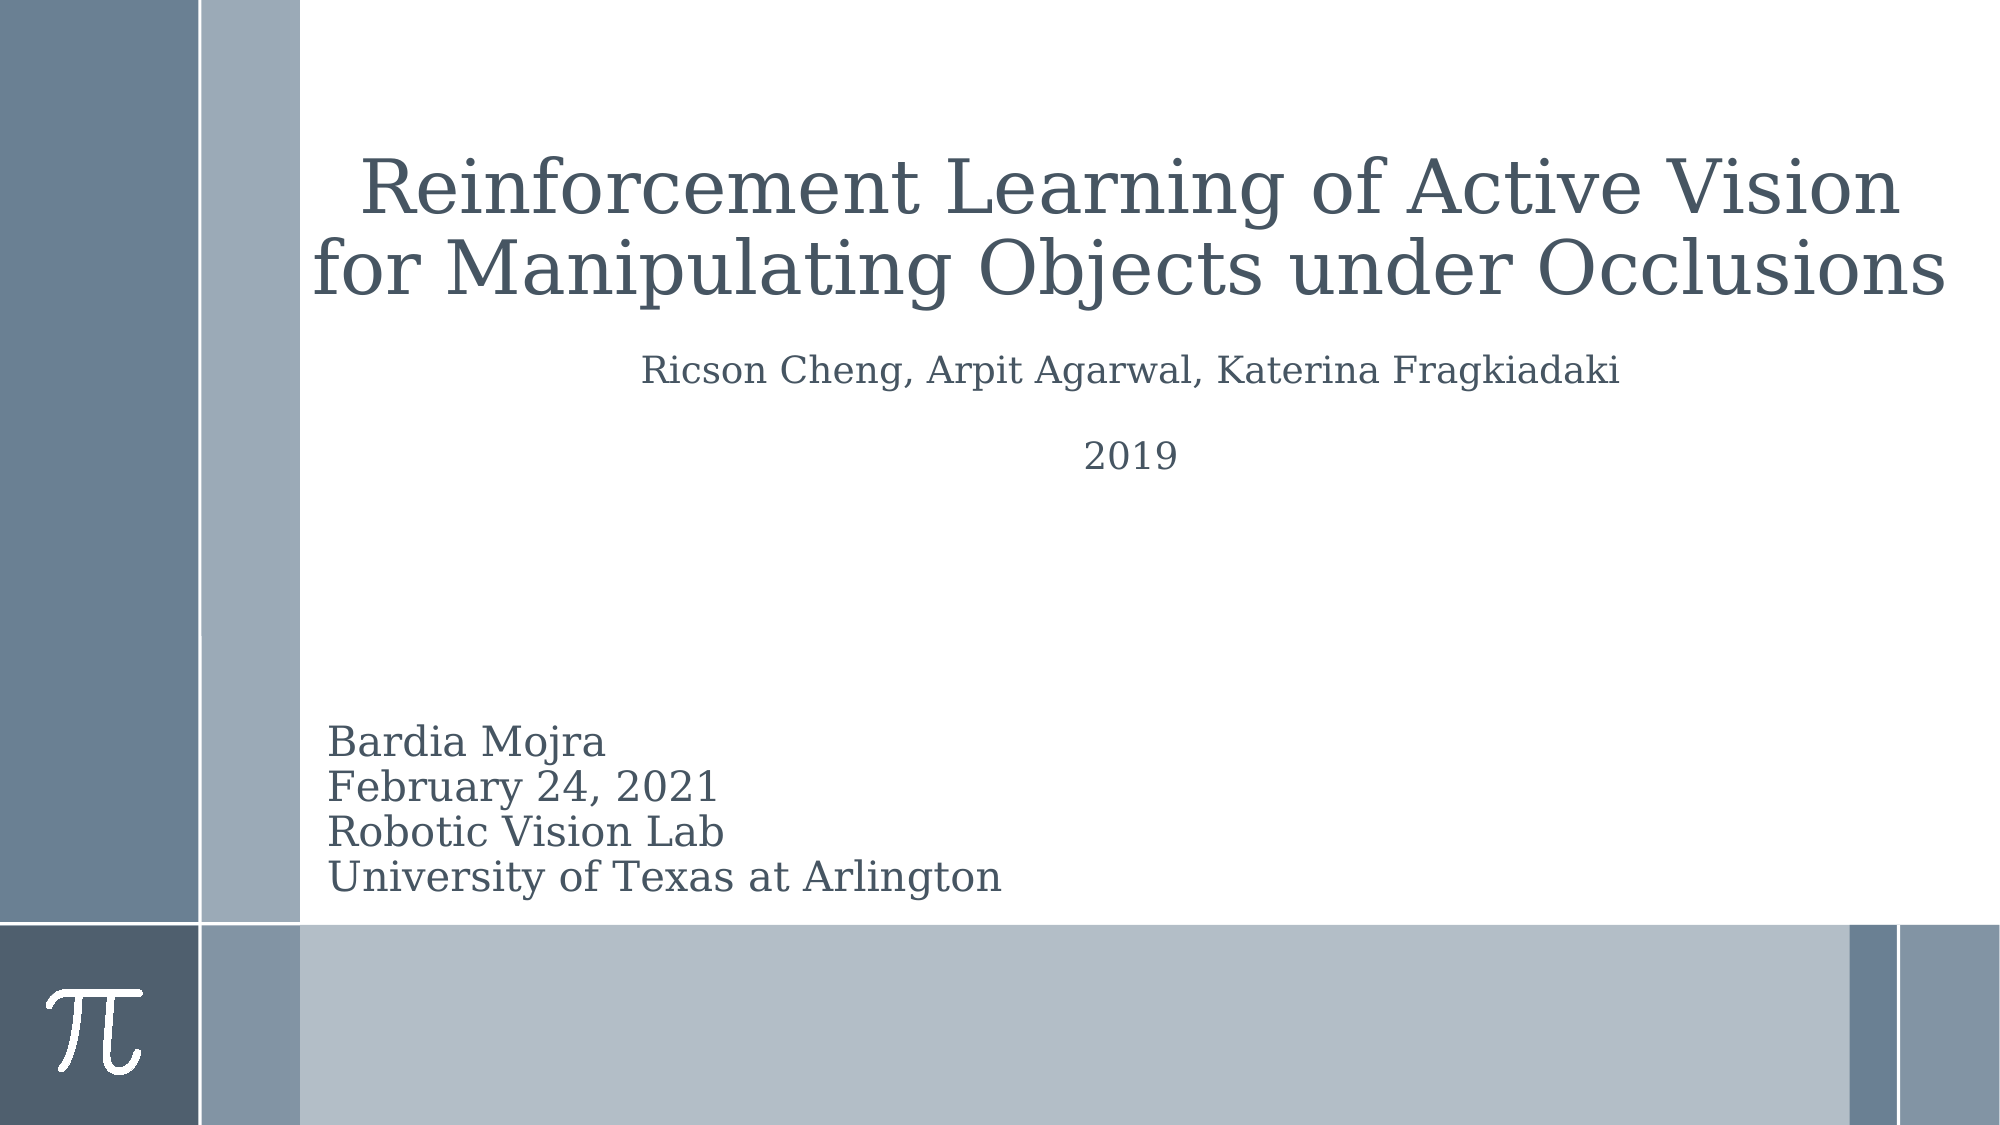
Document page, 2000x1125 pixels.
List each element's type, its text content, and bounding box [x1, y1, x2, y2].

text_box Reinforcement Learning of Active Vision for Manipulating Objects under Occlusions Ricson Cheng, Arpit Agarwal, Katerina Fragkiadaki 2019 [312, 235, 1950, 391]
text_box Bardia Mojra February 24, 2021 Robotic Vision Lab University of Texas at Arlington [312, 712, 1546, 938]
